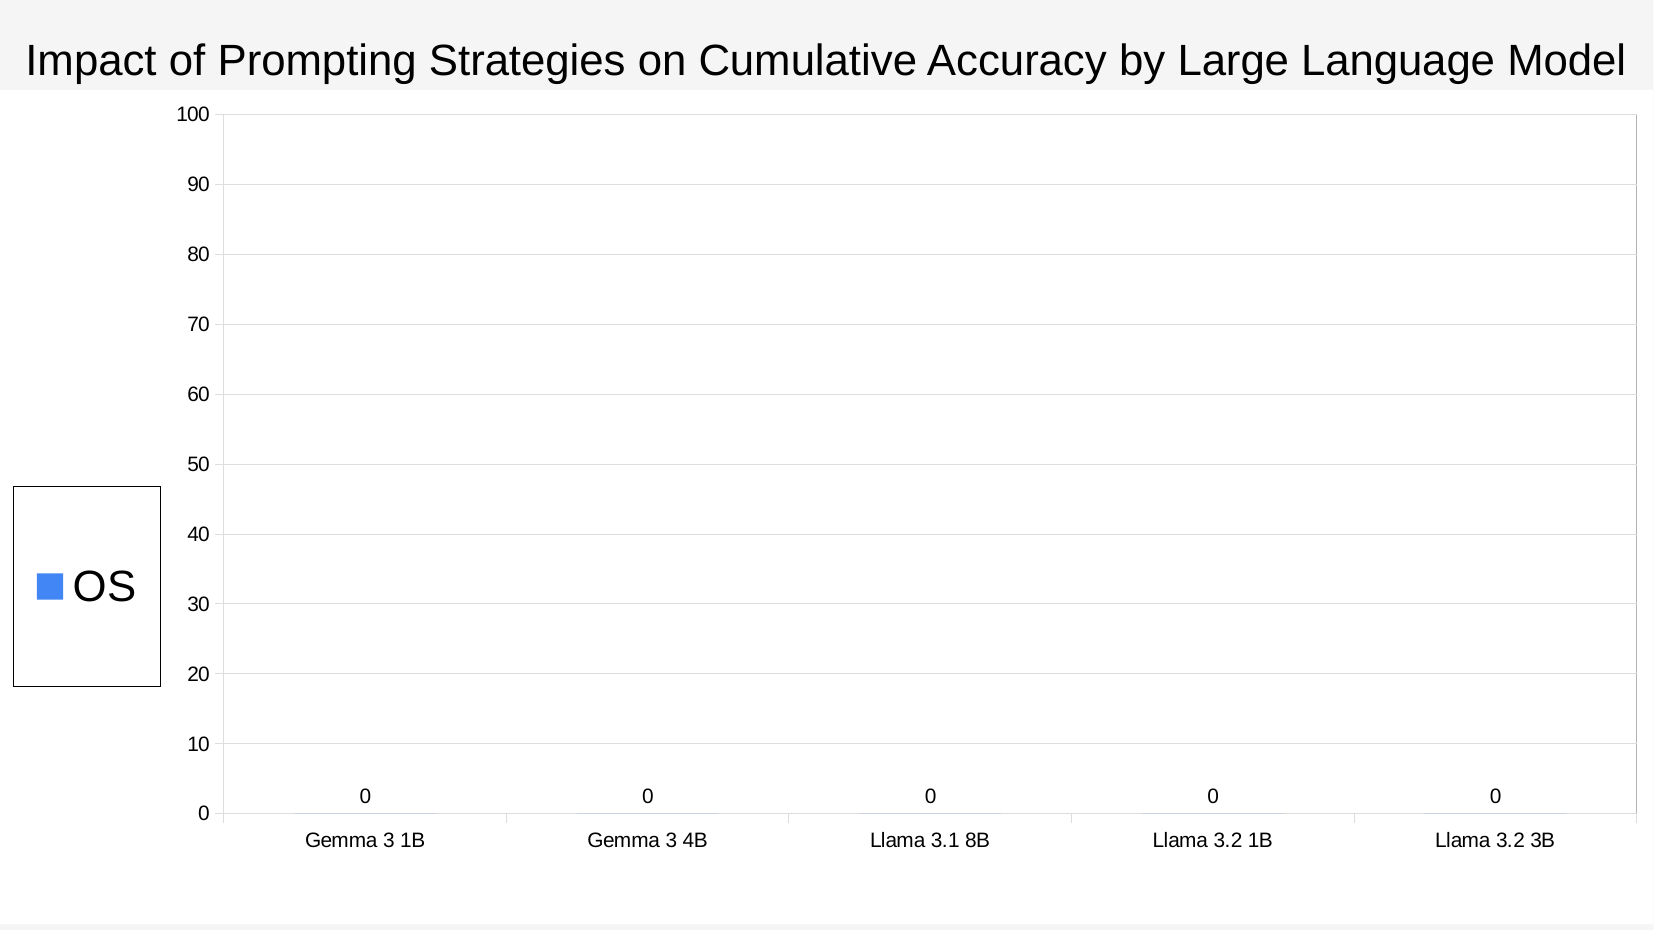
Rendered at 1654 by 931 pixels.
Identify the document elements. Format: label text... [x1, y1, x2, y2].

chart [0, 92, 1653, 925]
title Impact of Prompting Strategies on Cumulative Accuracy by Large Language Model [0, 29, 1654, 92]
